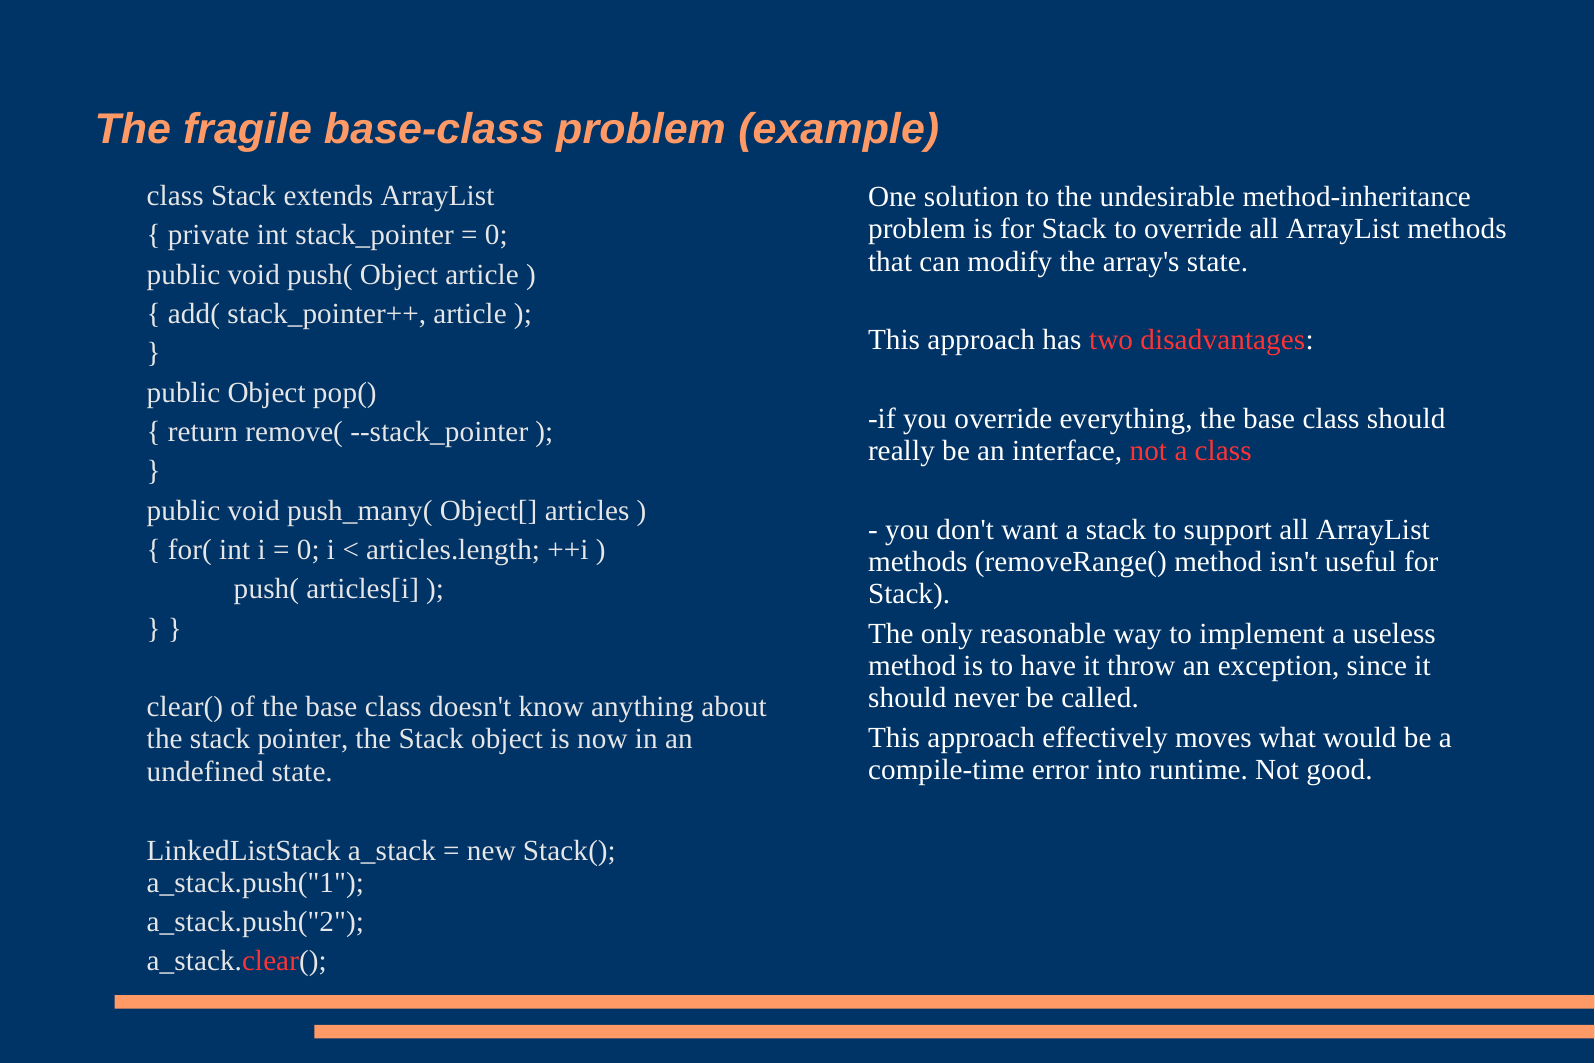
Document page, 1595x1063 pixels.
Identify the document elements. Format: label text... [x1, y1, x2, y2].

list One solution to the undesirable method-inheritance problem is for Stack to override all ArrayList methods that can modify the array's state. This approach has two disadvantages: -if you override everything, the base class should really be an interface, not a class - you don't want a stack to support all ArrayList methods (removeRange() method isn't useful for Stack). The only reasonable way to implement a useless method is to have it throw an exception, since it should never be called. This approach effectively moves what would be a compile-time error into runtime. Not good. [838, 180, 1516, 934]
title The fragile base-class problem (example) [94, 39, 1457, 218]
list class Stack extends ArrayList { private int stack_pointer = 0; public void push( Object article ) { add( stack_pointer++, article ); } public Object pop() { return remove( --stack_pointer ); } public void push_many( Object[] articles ) { for( int i = 0; i < articles.length; ++i ) push( articles[i] ); } } clear() of the base class doesn't know anything about the stack pointer, the Stack object is now in an undefined state. LinkedListStack a_stack = new Stack(); a_stack.push("1"); a_stack.push("2"); a_stack.clear(); [117, 140, 795, 978]
